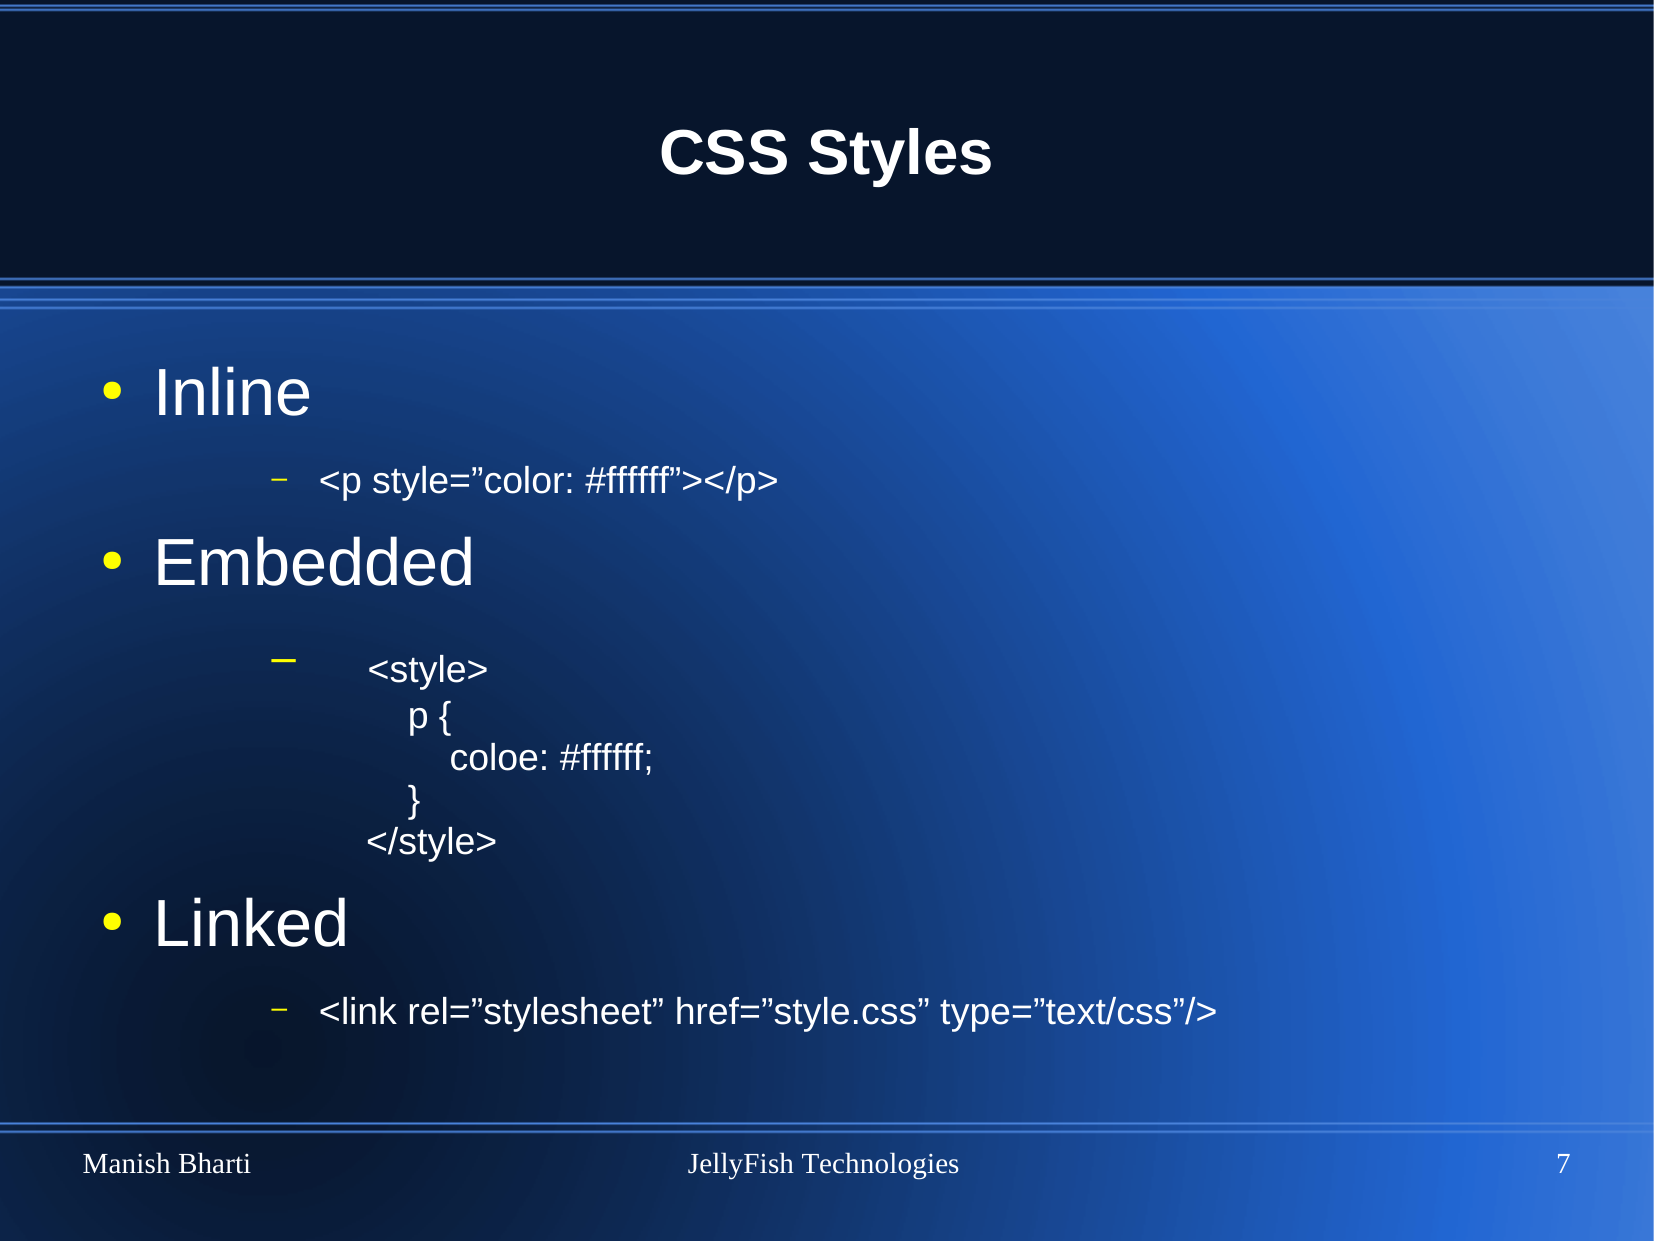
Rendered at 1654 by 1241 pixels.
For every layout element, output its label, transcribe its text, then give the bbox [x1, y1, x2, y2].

title CSS Styles [82, 49, 1571, 257]
picture [0, 0, 1654, 1241]
list Inline <p style=”color: #ffffff”></p> Embedded <style> p { coloe: #ffffff; } </style> Linked <link rel=”stylesheet” href=”style.css” type=”text/css”/> [82, 355, 1571, 1075]
